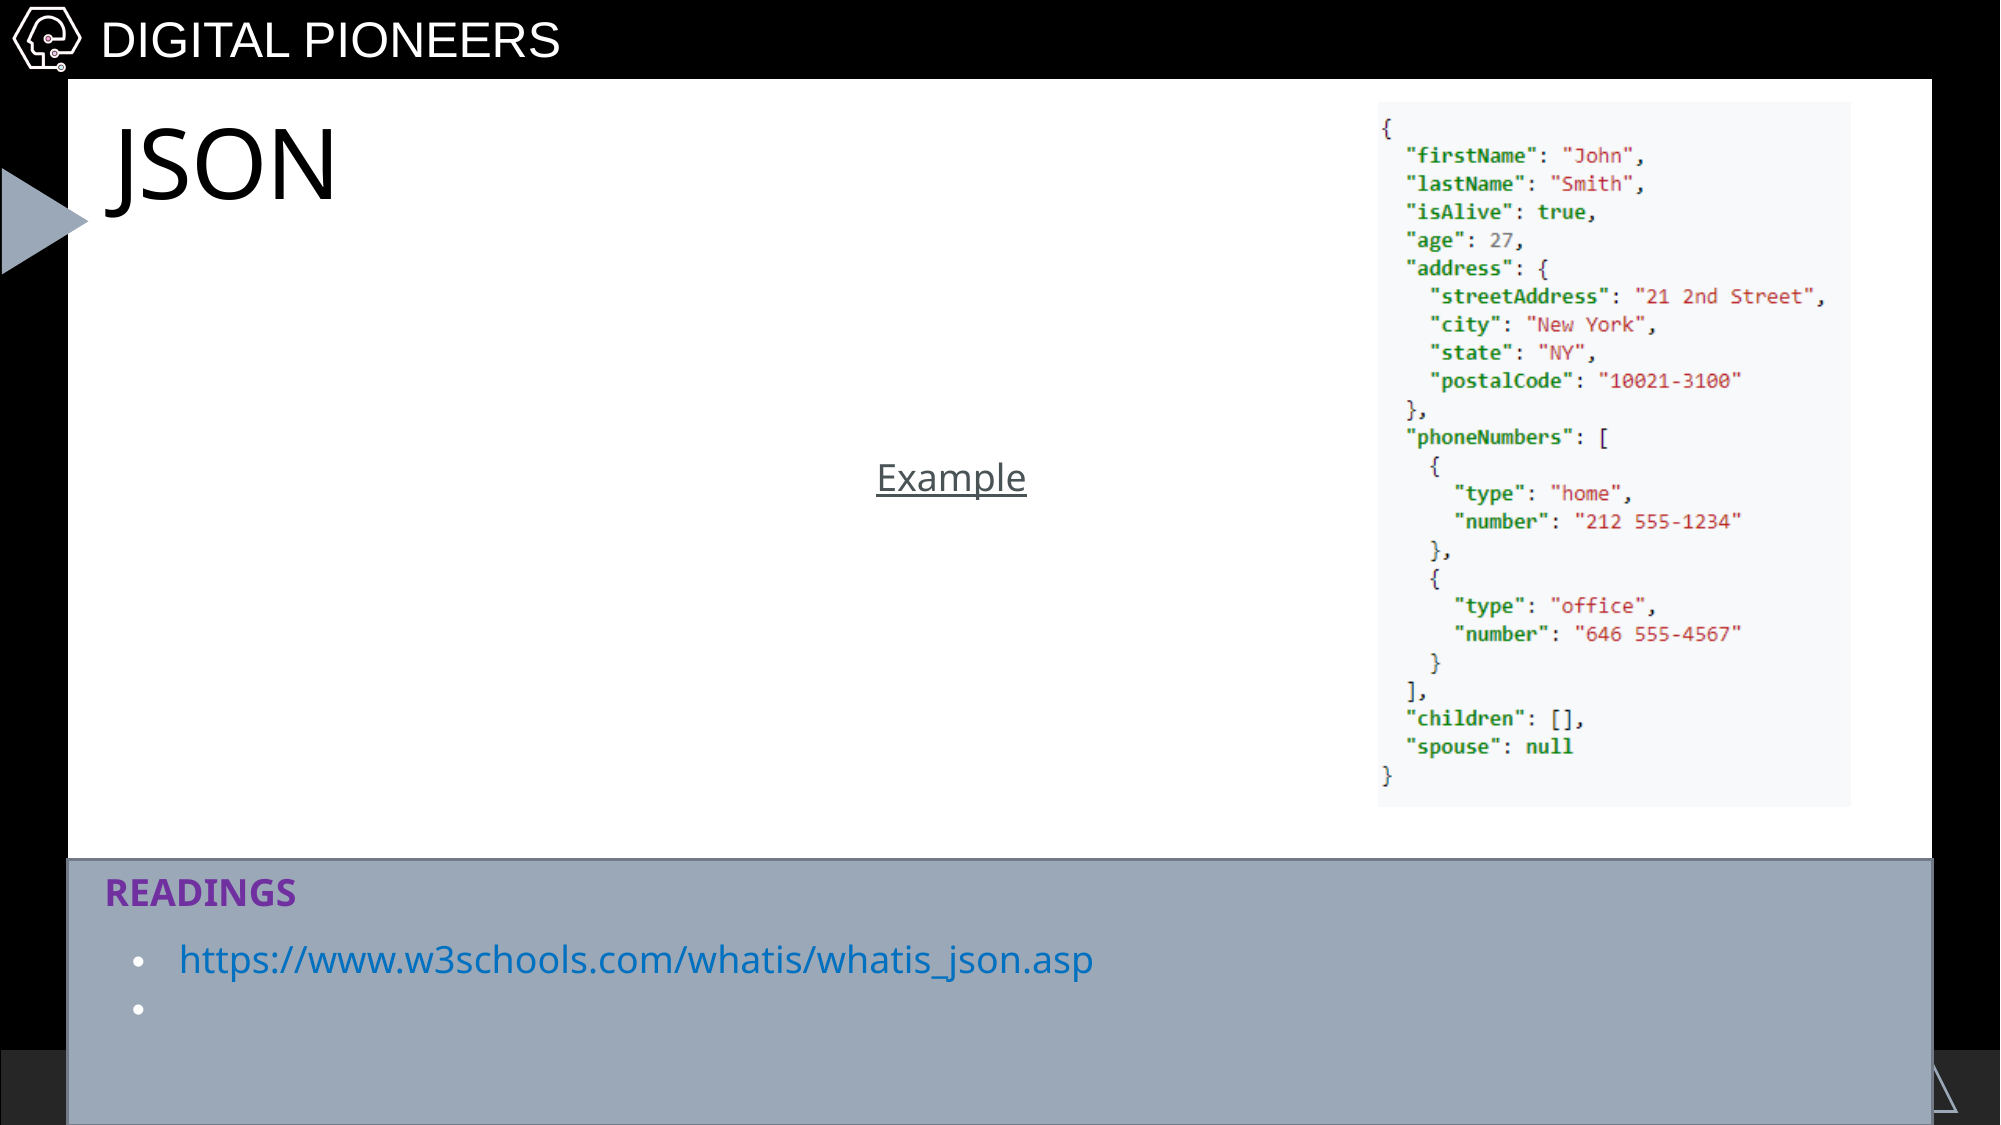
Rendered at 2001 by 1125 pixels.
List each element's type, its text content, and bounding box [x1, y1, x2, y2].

text_box [68, 860, 1933, 1125]
text_box READINGS [89, 861, 326, 922]
title JSON [98, 93, 1813, 243]
picture [7, 5, 85, 73]
picture [1378, 102, 1851, 807]
text_box DIGITAL PIONEERS [85, 0, 596, 76]
text_box Example [861, 446, 1069, 644]
text_box https://www.w3schools.com/whatis/whatis_json.asp [116, 928, 1824, 1035]
